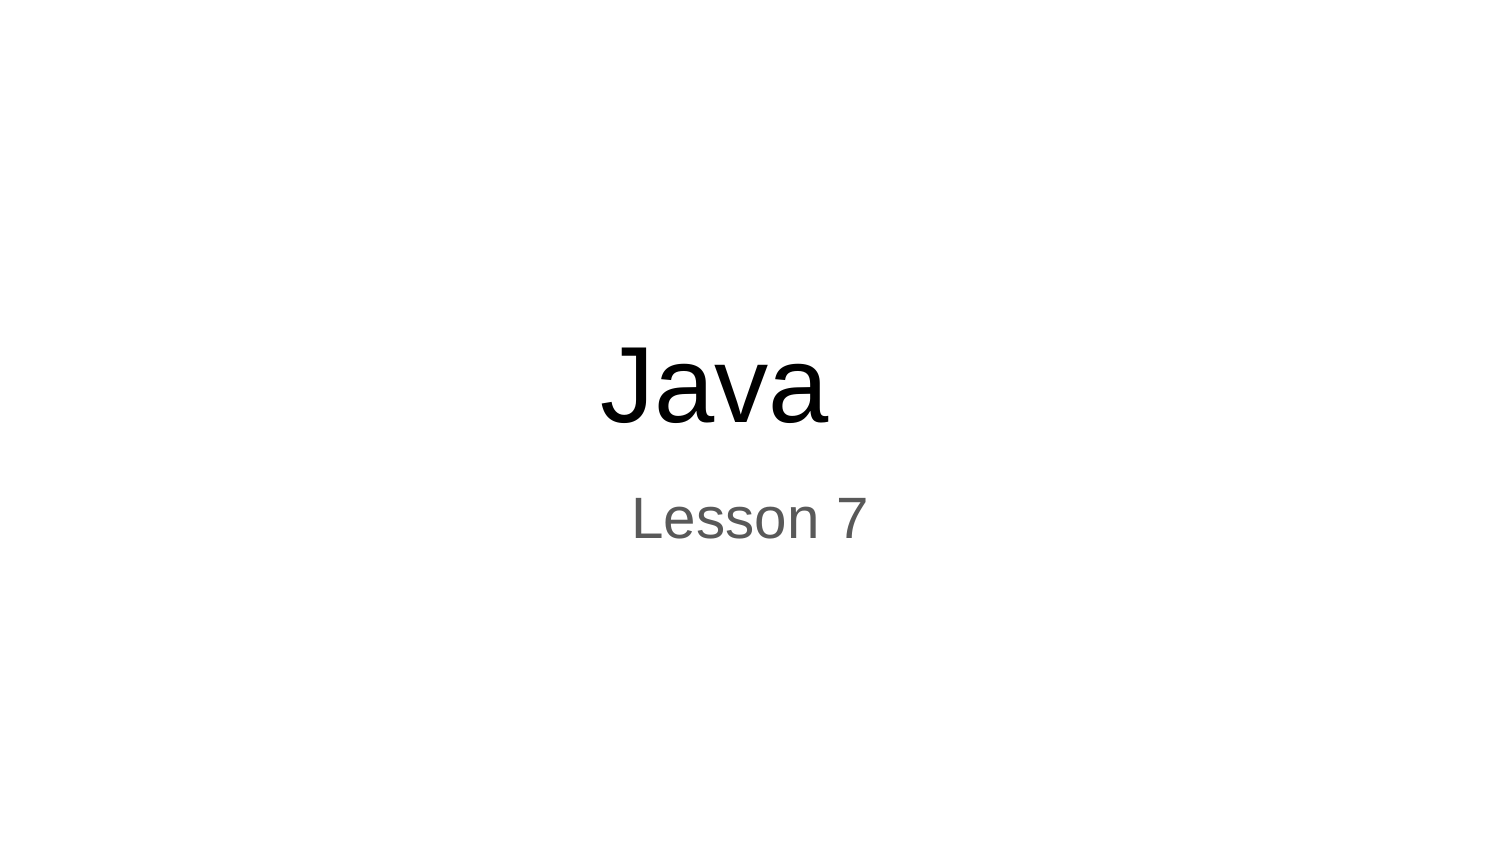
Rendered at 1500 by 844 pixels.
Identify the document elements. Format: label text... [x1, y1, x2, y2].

title Java [51, 122, 1449, 459]
subtitle Lesson 7 [51, 464, 1449, 595]
